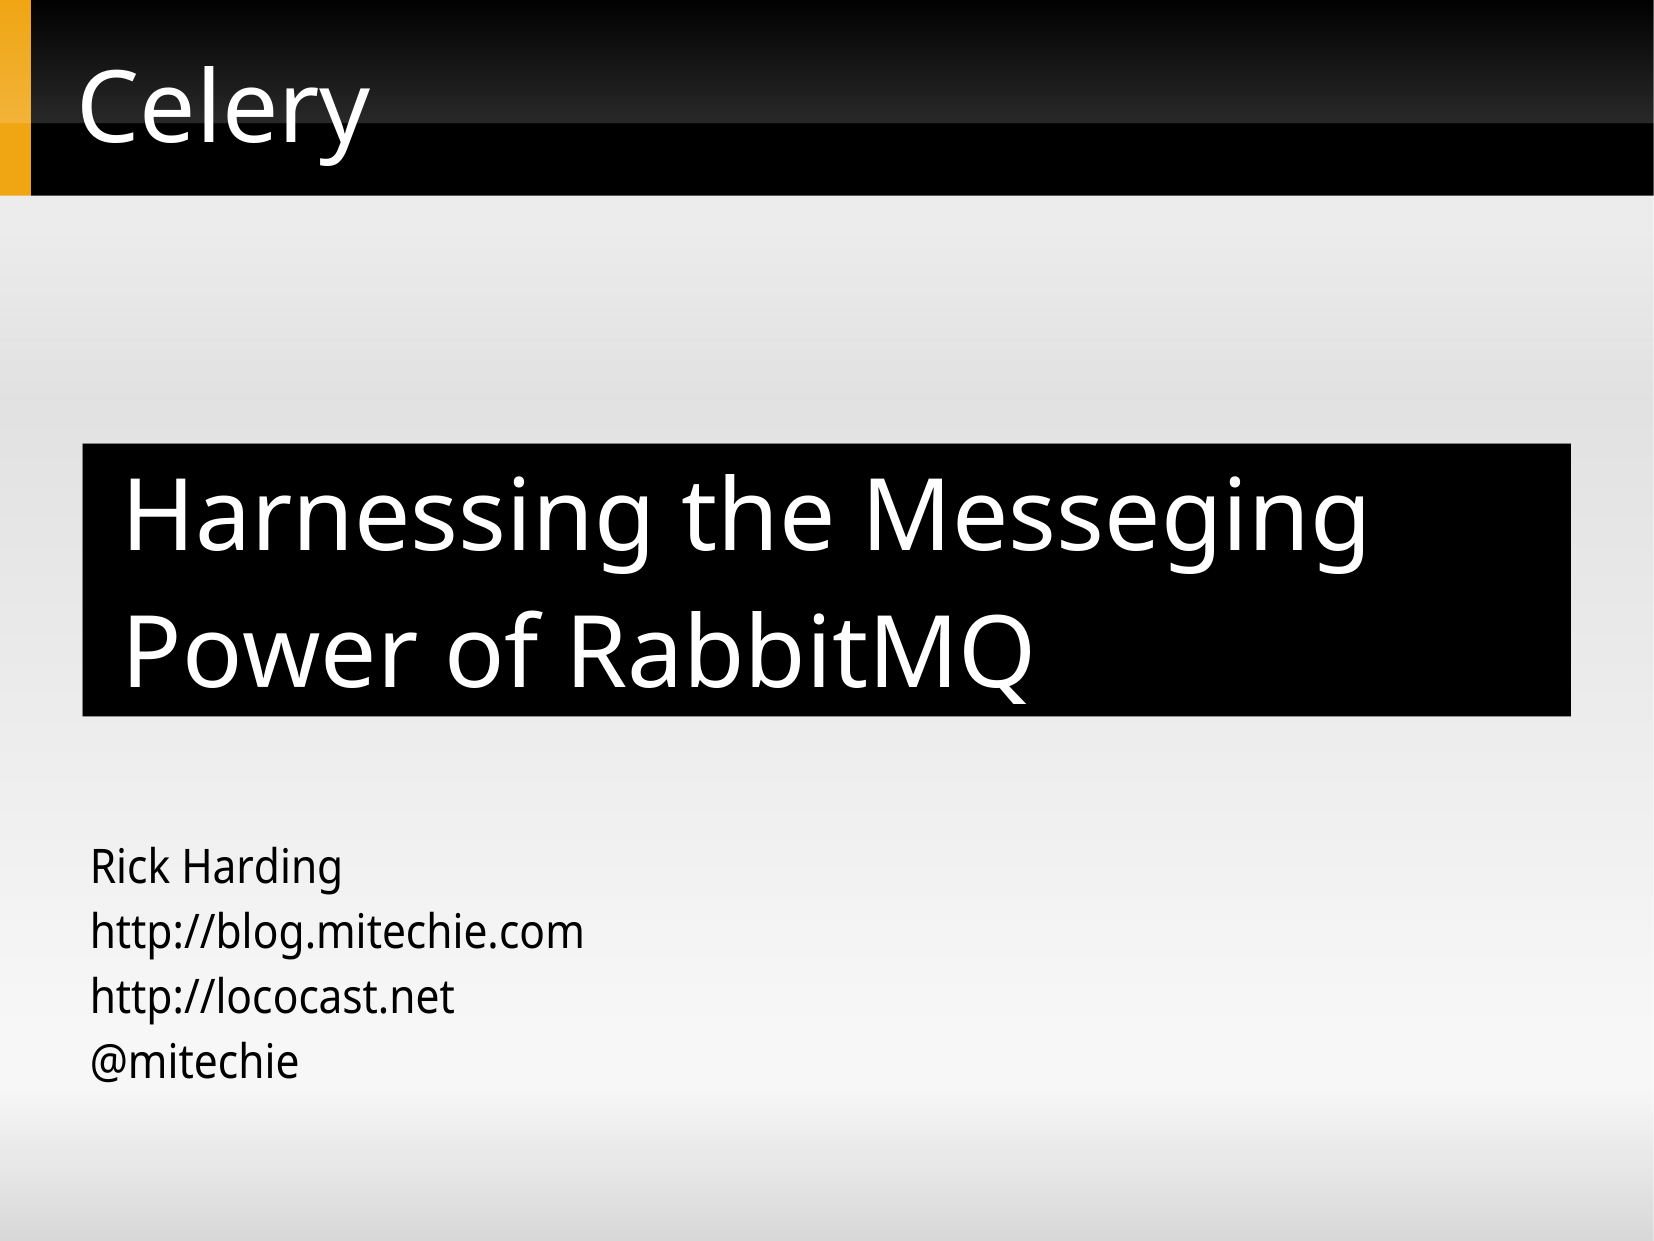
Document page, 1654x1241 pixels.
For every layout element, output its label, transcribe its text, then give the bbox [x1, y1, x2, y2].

picture [0, 0, 1654, 1241]
text_box Rick Harding http://blog.mitechie.com http://lococast.net @mitechie [75, 825, 601, 1103]
list Harnessing the Messeging Power of RabbitMQ [82, 443, 1571, 717]
title Celery [76, 7, 1565, 200]
